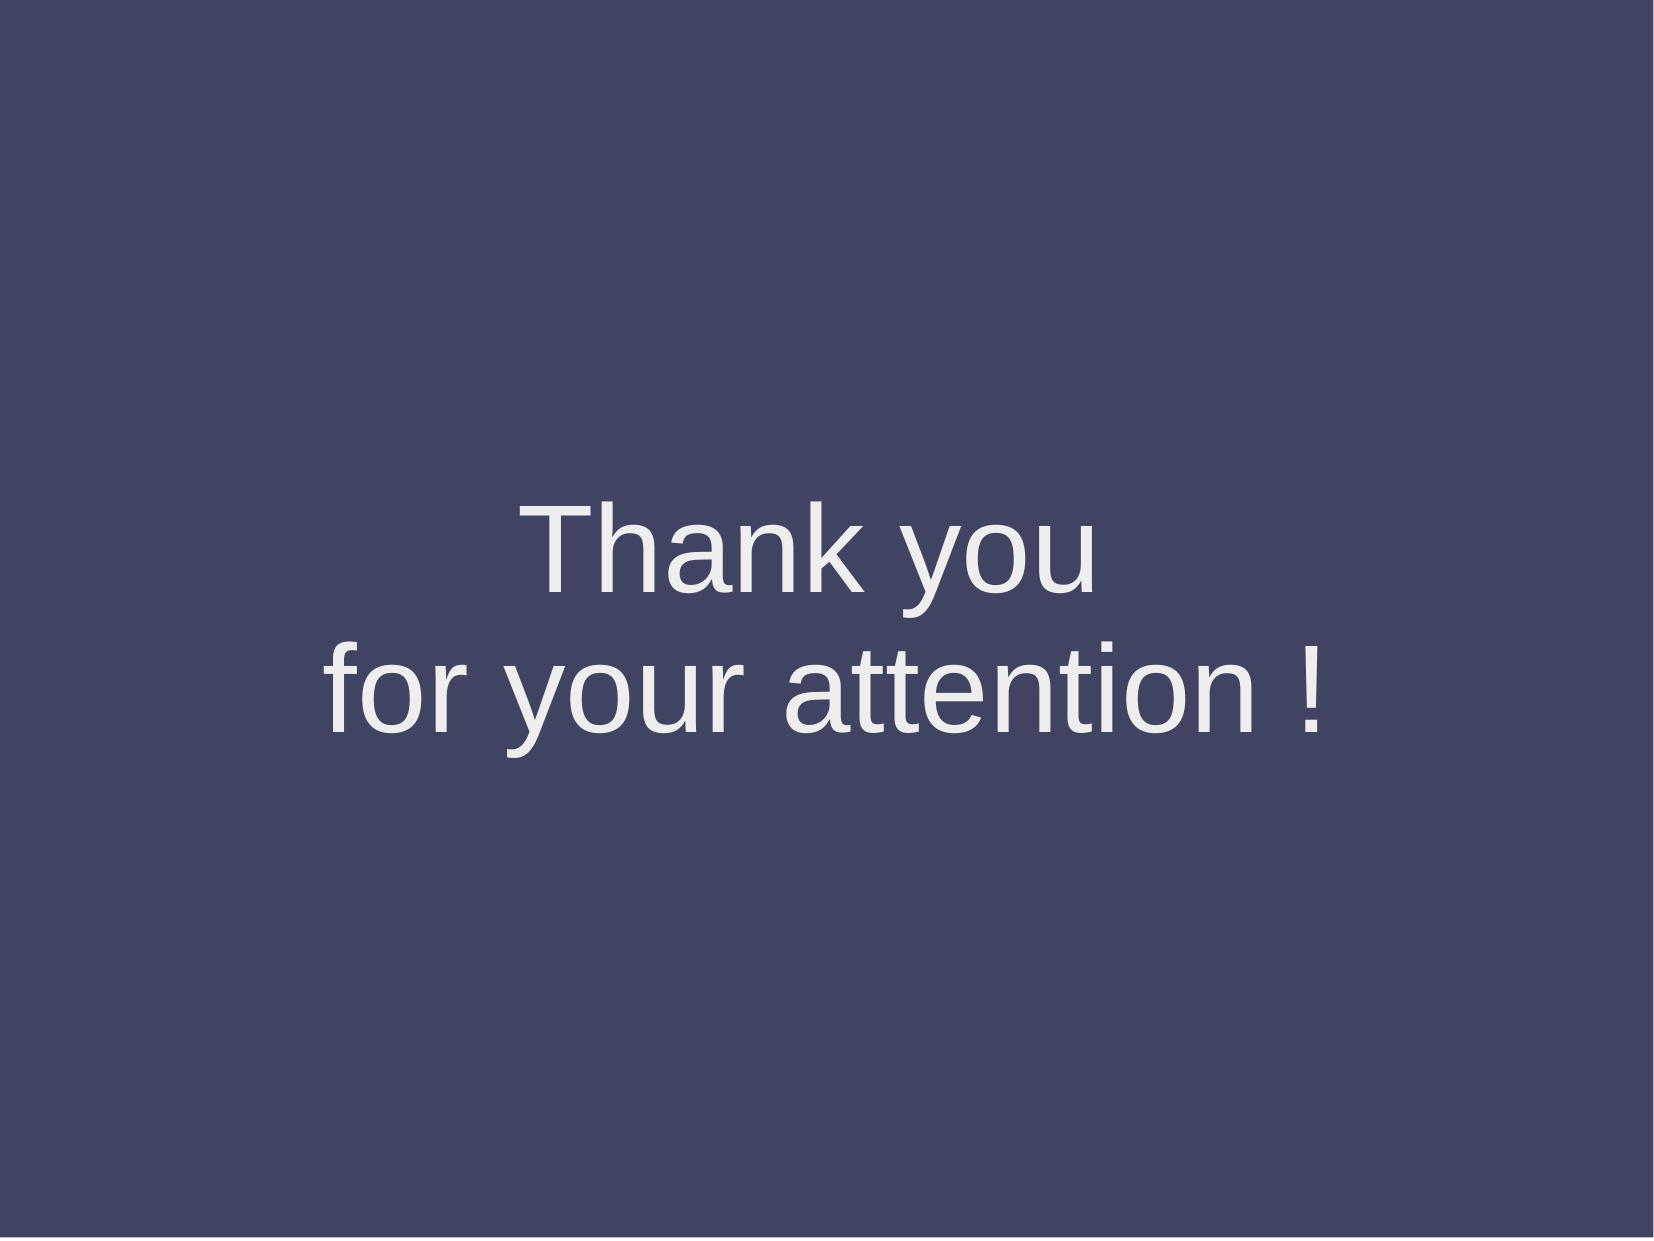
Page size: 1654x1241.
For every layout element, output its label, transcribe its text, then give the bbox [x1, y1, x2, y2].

text_box Thank you for your attention ! [0, 0, 1654, 1238]
